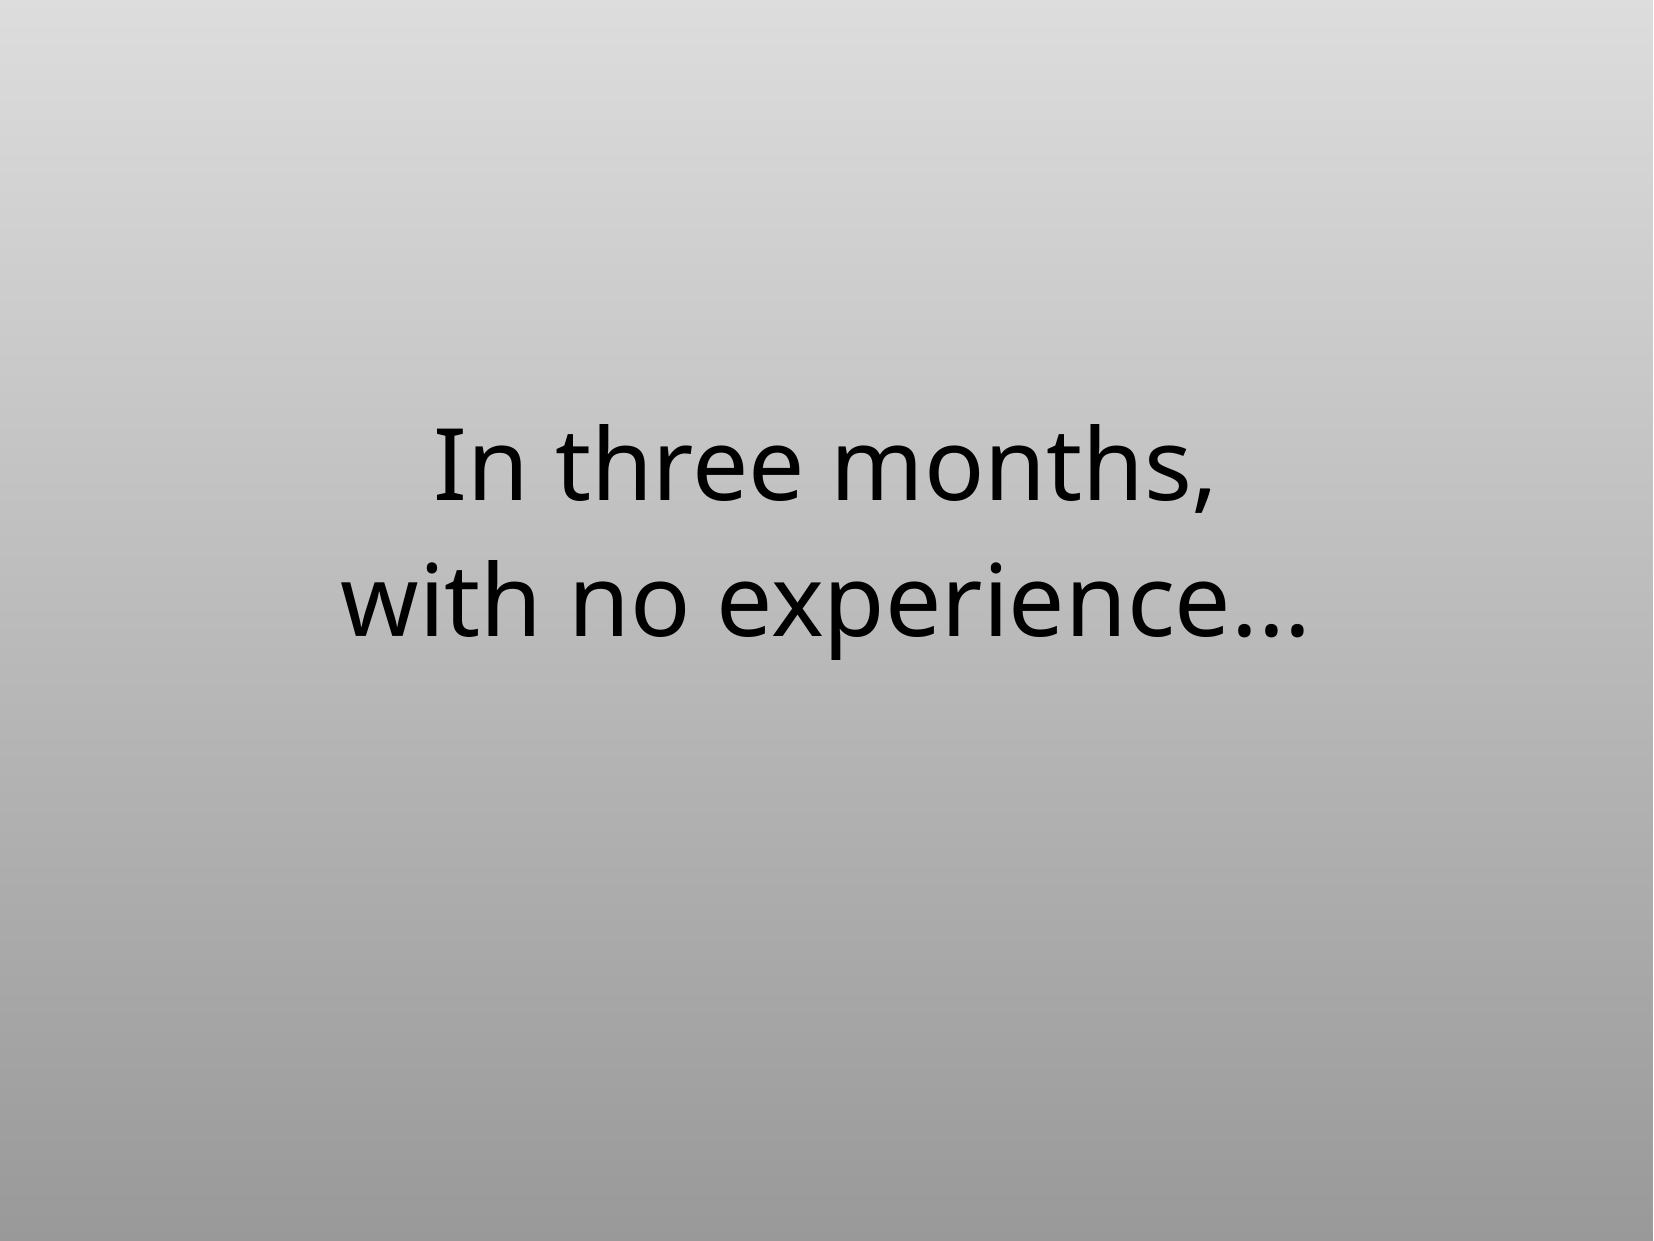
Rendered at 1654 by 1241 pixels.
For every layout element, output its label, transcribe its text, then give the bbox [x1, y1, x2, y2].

subtitle In three months, with no experience... [82, 49, 1571, 1010]
